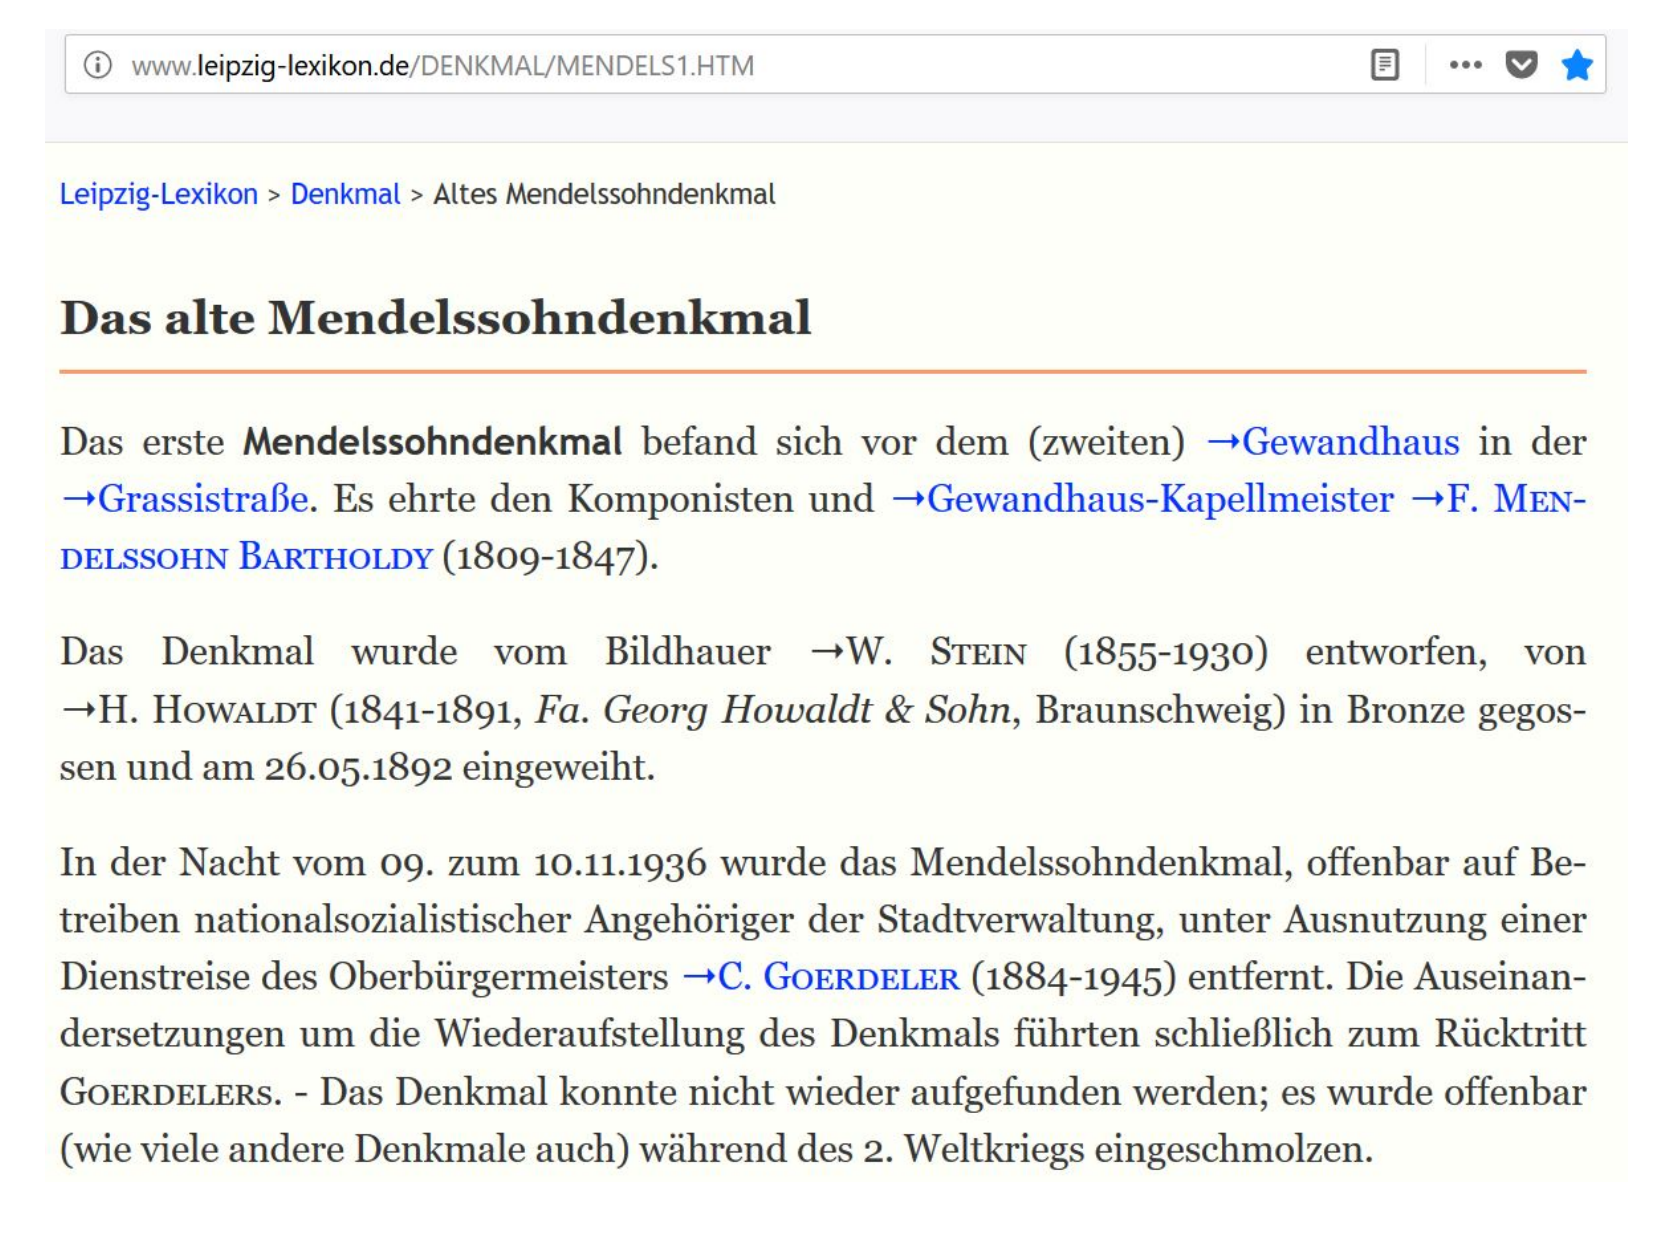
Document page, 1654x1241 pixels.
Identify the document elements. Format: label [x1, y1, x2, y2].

picture [45, 29, 1628, 1182]
